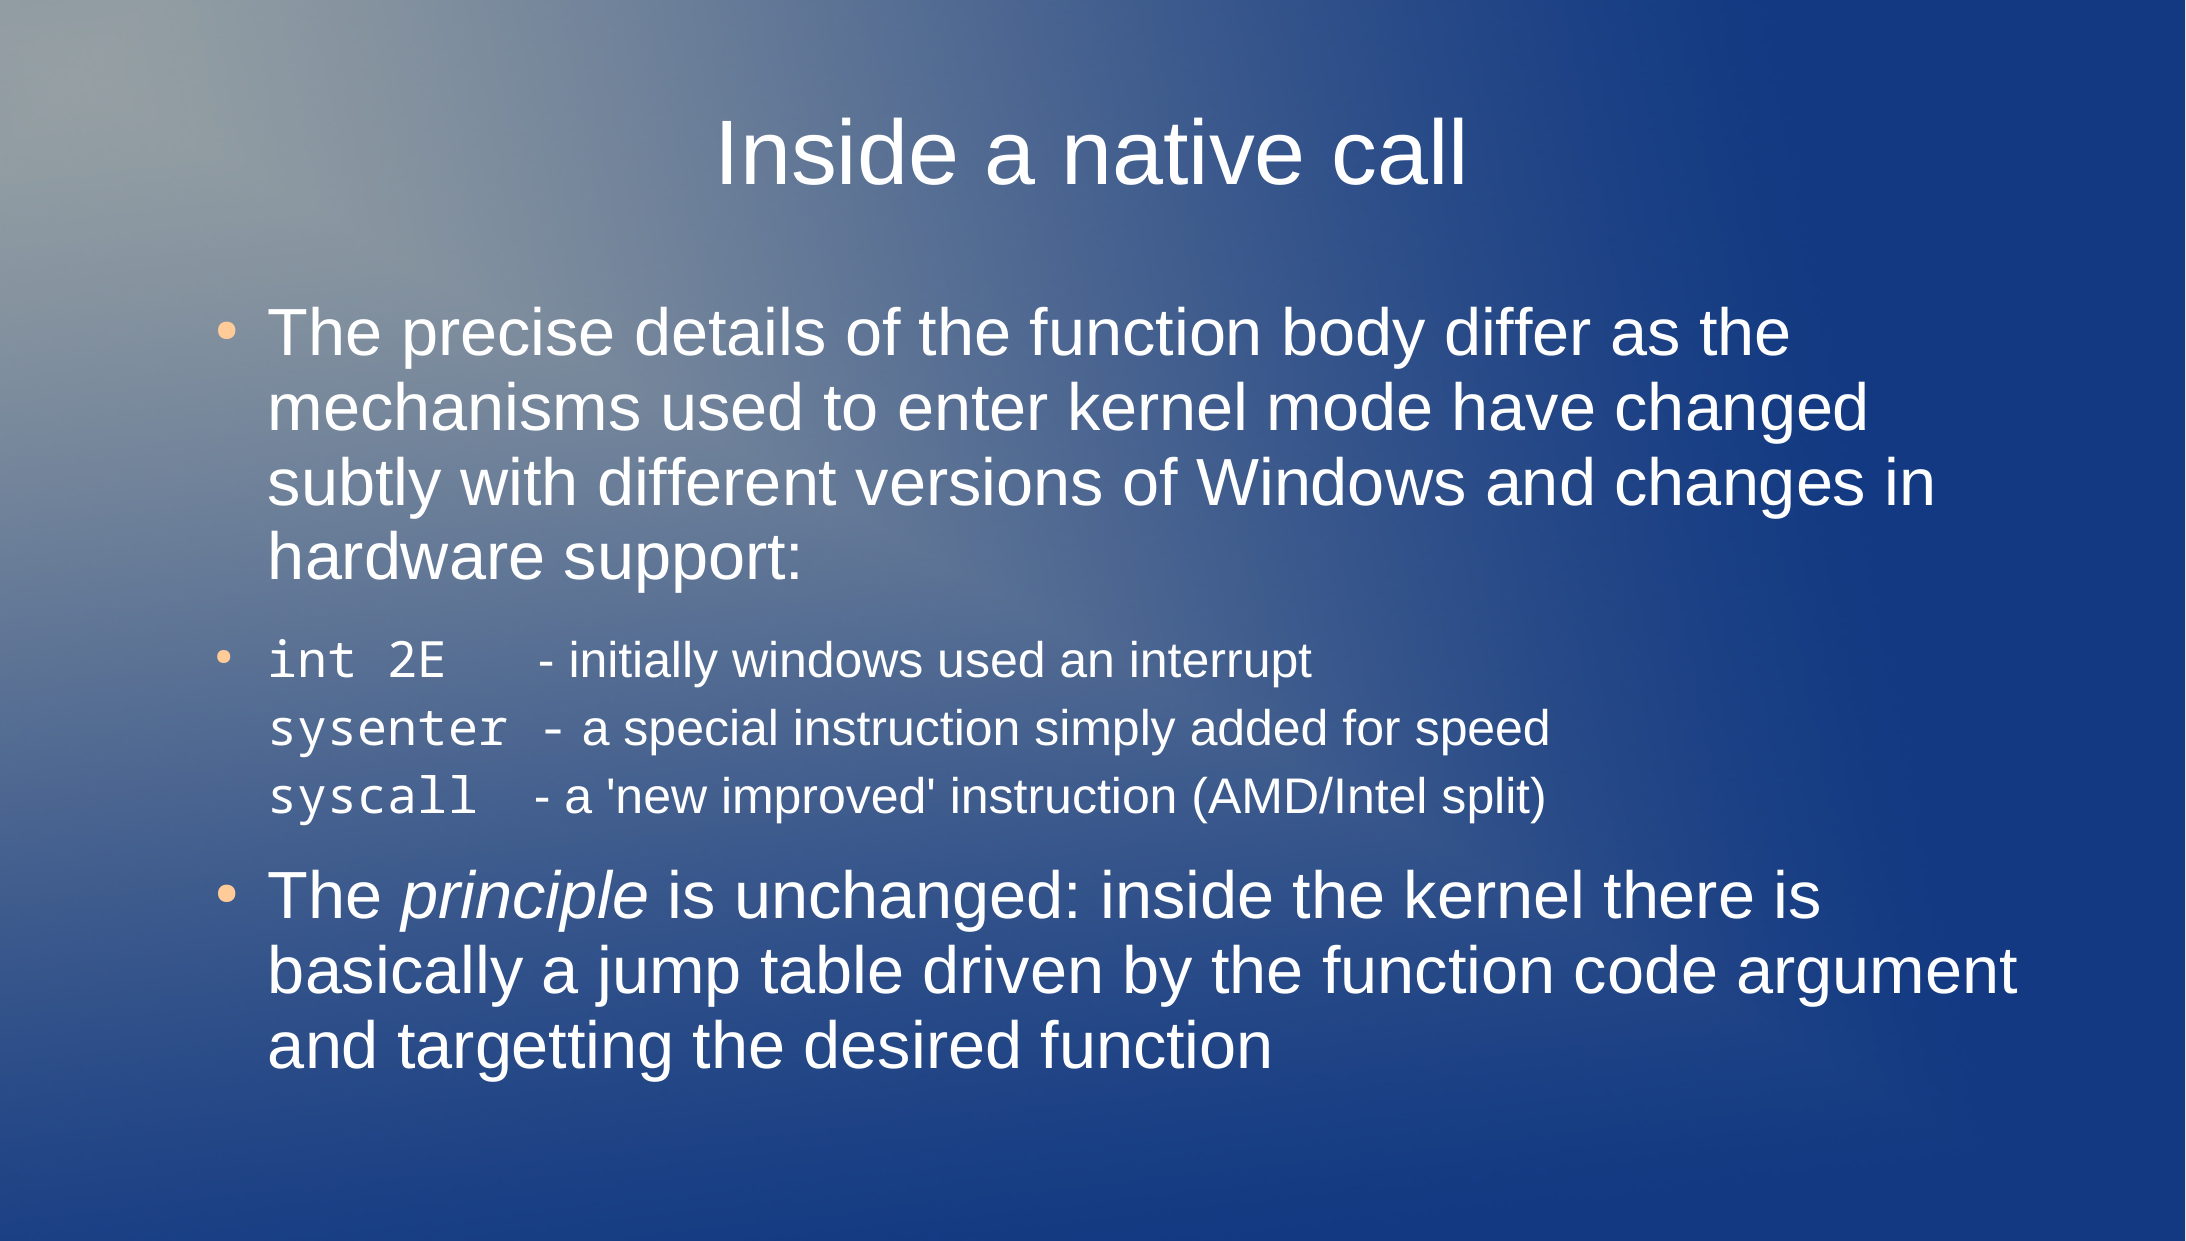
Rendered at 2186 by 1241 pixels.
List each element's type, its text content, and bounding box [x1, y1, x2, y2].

list The precise details of the function body differ as the mechanisms used to enter kernel mode have changed subtly with different versions of Windows and changes in hardware support: int 2E - initially windows used an interrupt sysenter - a special instruction simply added for speed syscall - a 'new improved' instruction (AMD/Intel split) The principle is unchanged: inside the kernel there is basically a jump table driven by the function code argument and targetting the desired function [197, 295, 2022, 1204]
picture [0, 0, 2186, 1241]
title Inside a native call [109, 49, 2076, 257]
